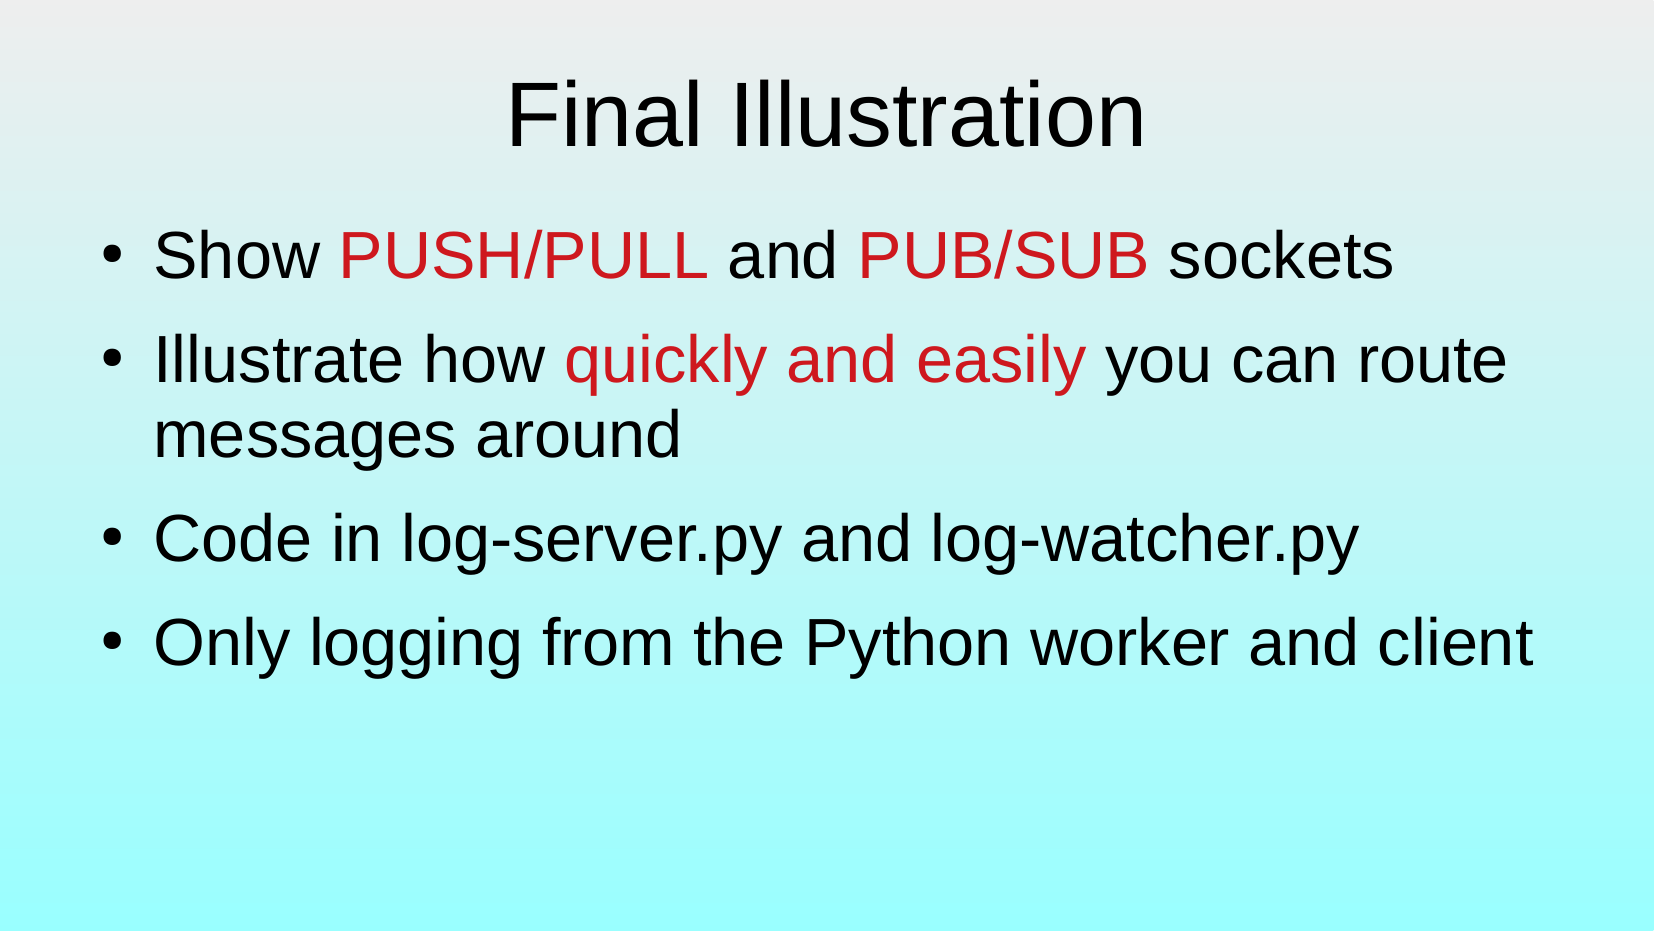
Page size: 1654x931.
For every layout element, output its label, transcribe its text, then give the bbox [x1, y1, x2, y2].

title Final Illustration [82, 37, 1571, 193]
list Show PUSH/PULL and PUB/SUB sockets Illustrate how quickly and easily you can route messages around Code in log-server.py and log-watcher.py Only logging from the Python worker and client [82, 217, 1571, 758]
